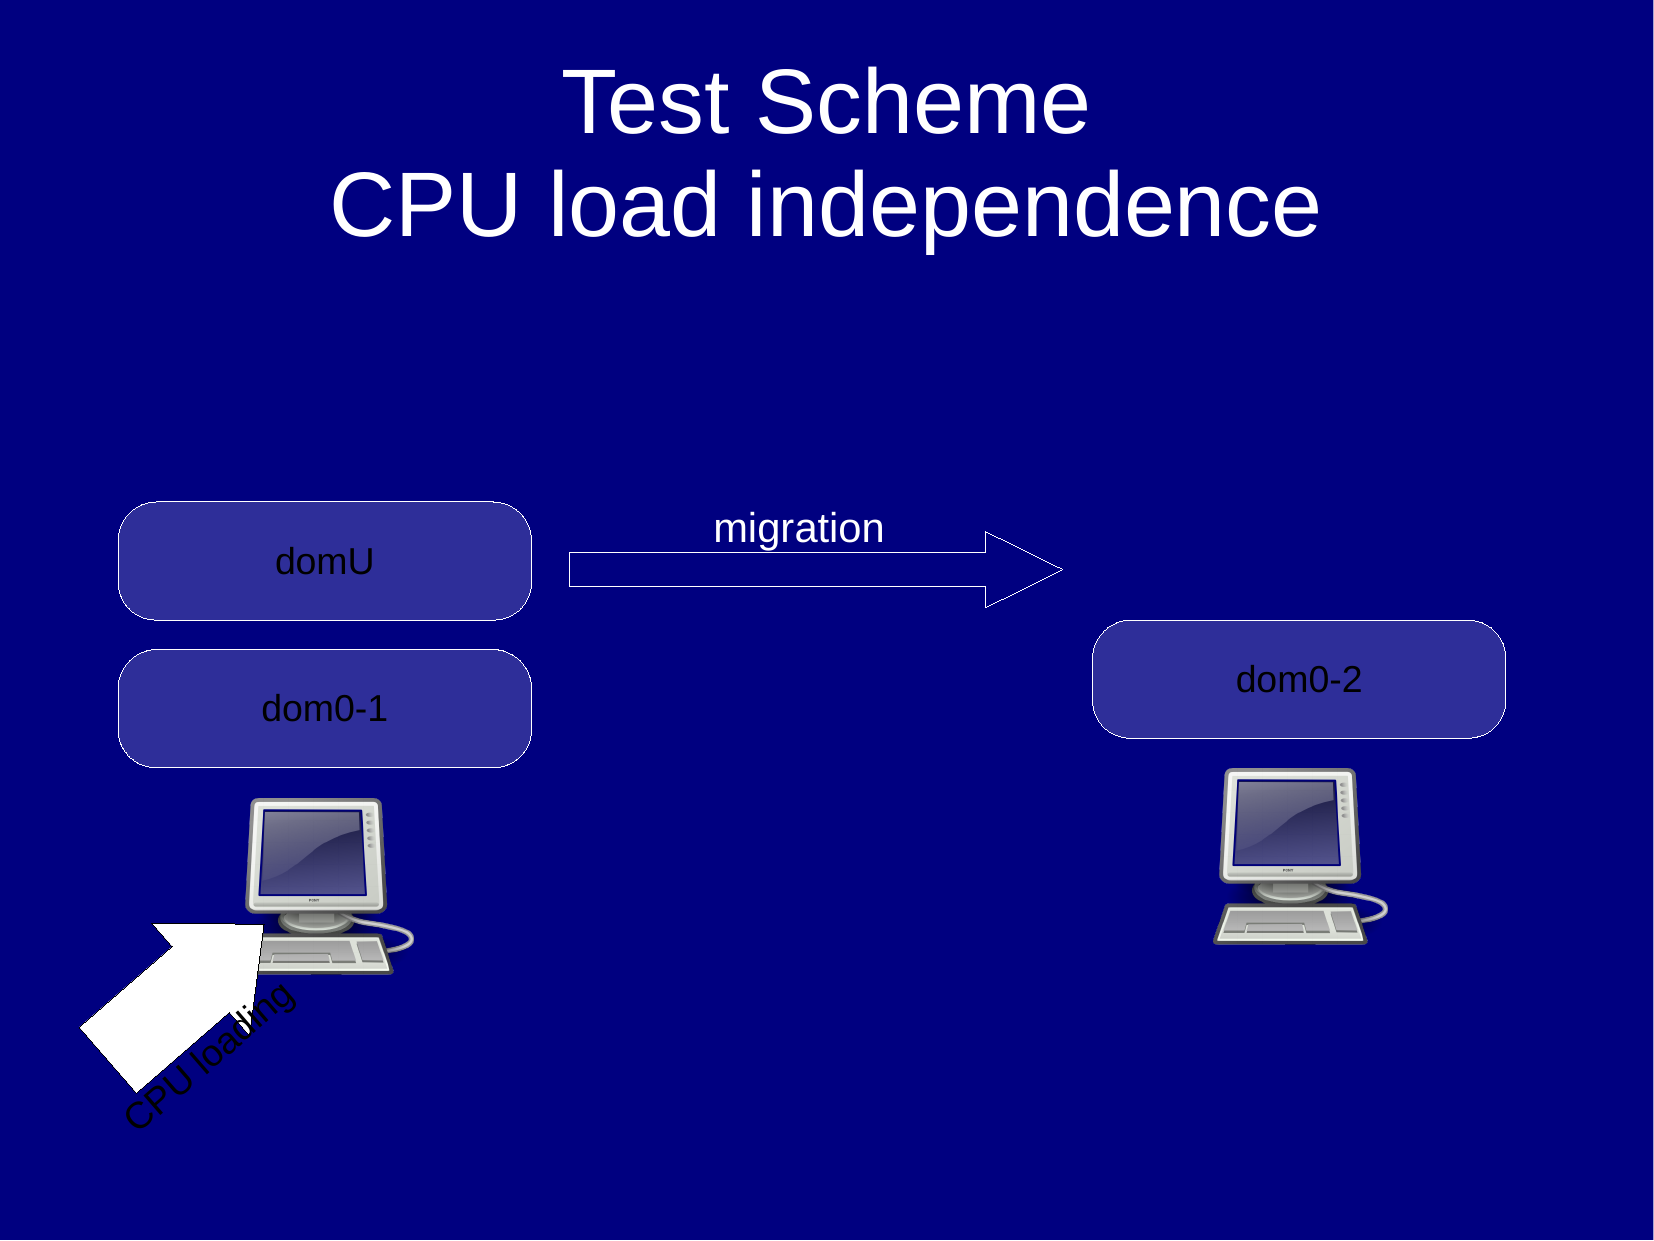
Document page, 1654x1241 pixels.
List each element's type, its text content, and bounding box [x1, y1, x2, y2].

text_box CPU loading [79, 923, 265, 1094]
text_box migration [569, 531, 1063, 608]
text_box dom0-1 [118, 649, 532, 768]
text_box domU [118, 501, 532, 621]
picture [239, 798, 414, 975]
title Test Scheme CPU load independence [82, 16, 1571, 290]
picture [1213, 768, 1388, 945]
text_box dom0-2 [1092, 620, 1506, 739]
